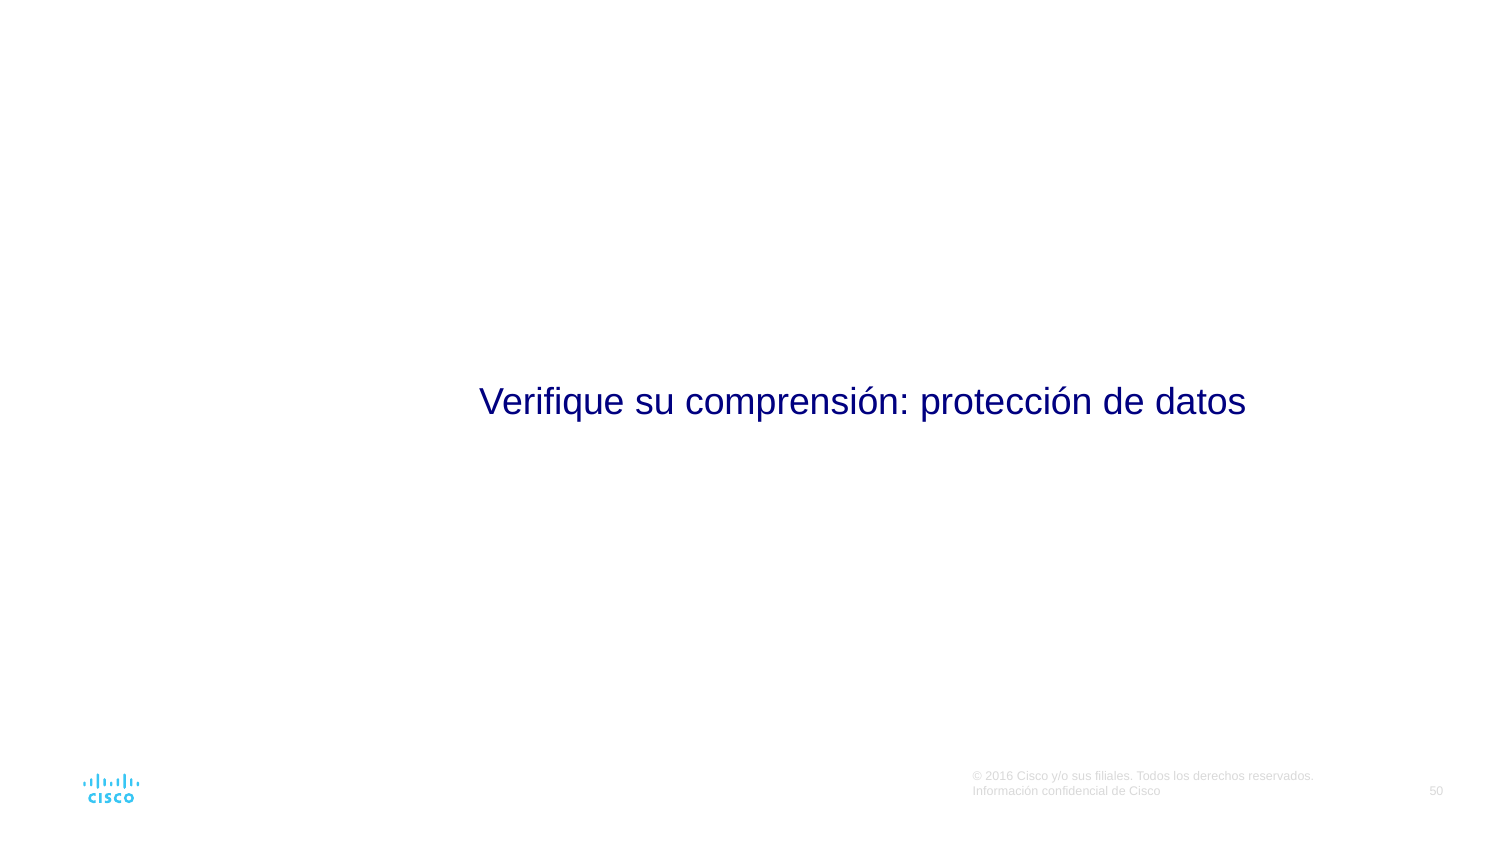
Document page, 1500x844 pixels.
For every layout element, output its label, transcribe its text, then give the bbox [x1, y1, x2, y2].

text_box Verifique su comprensión: protección de datos [464, 372, 1448, 443]
